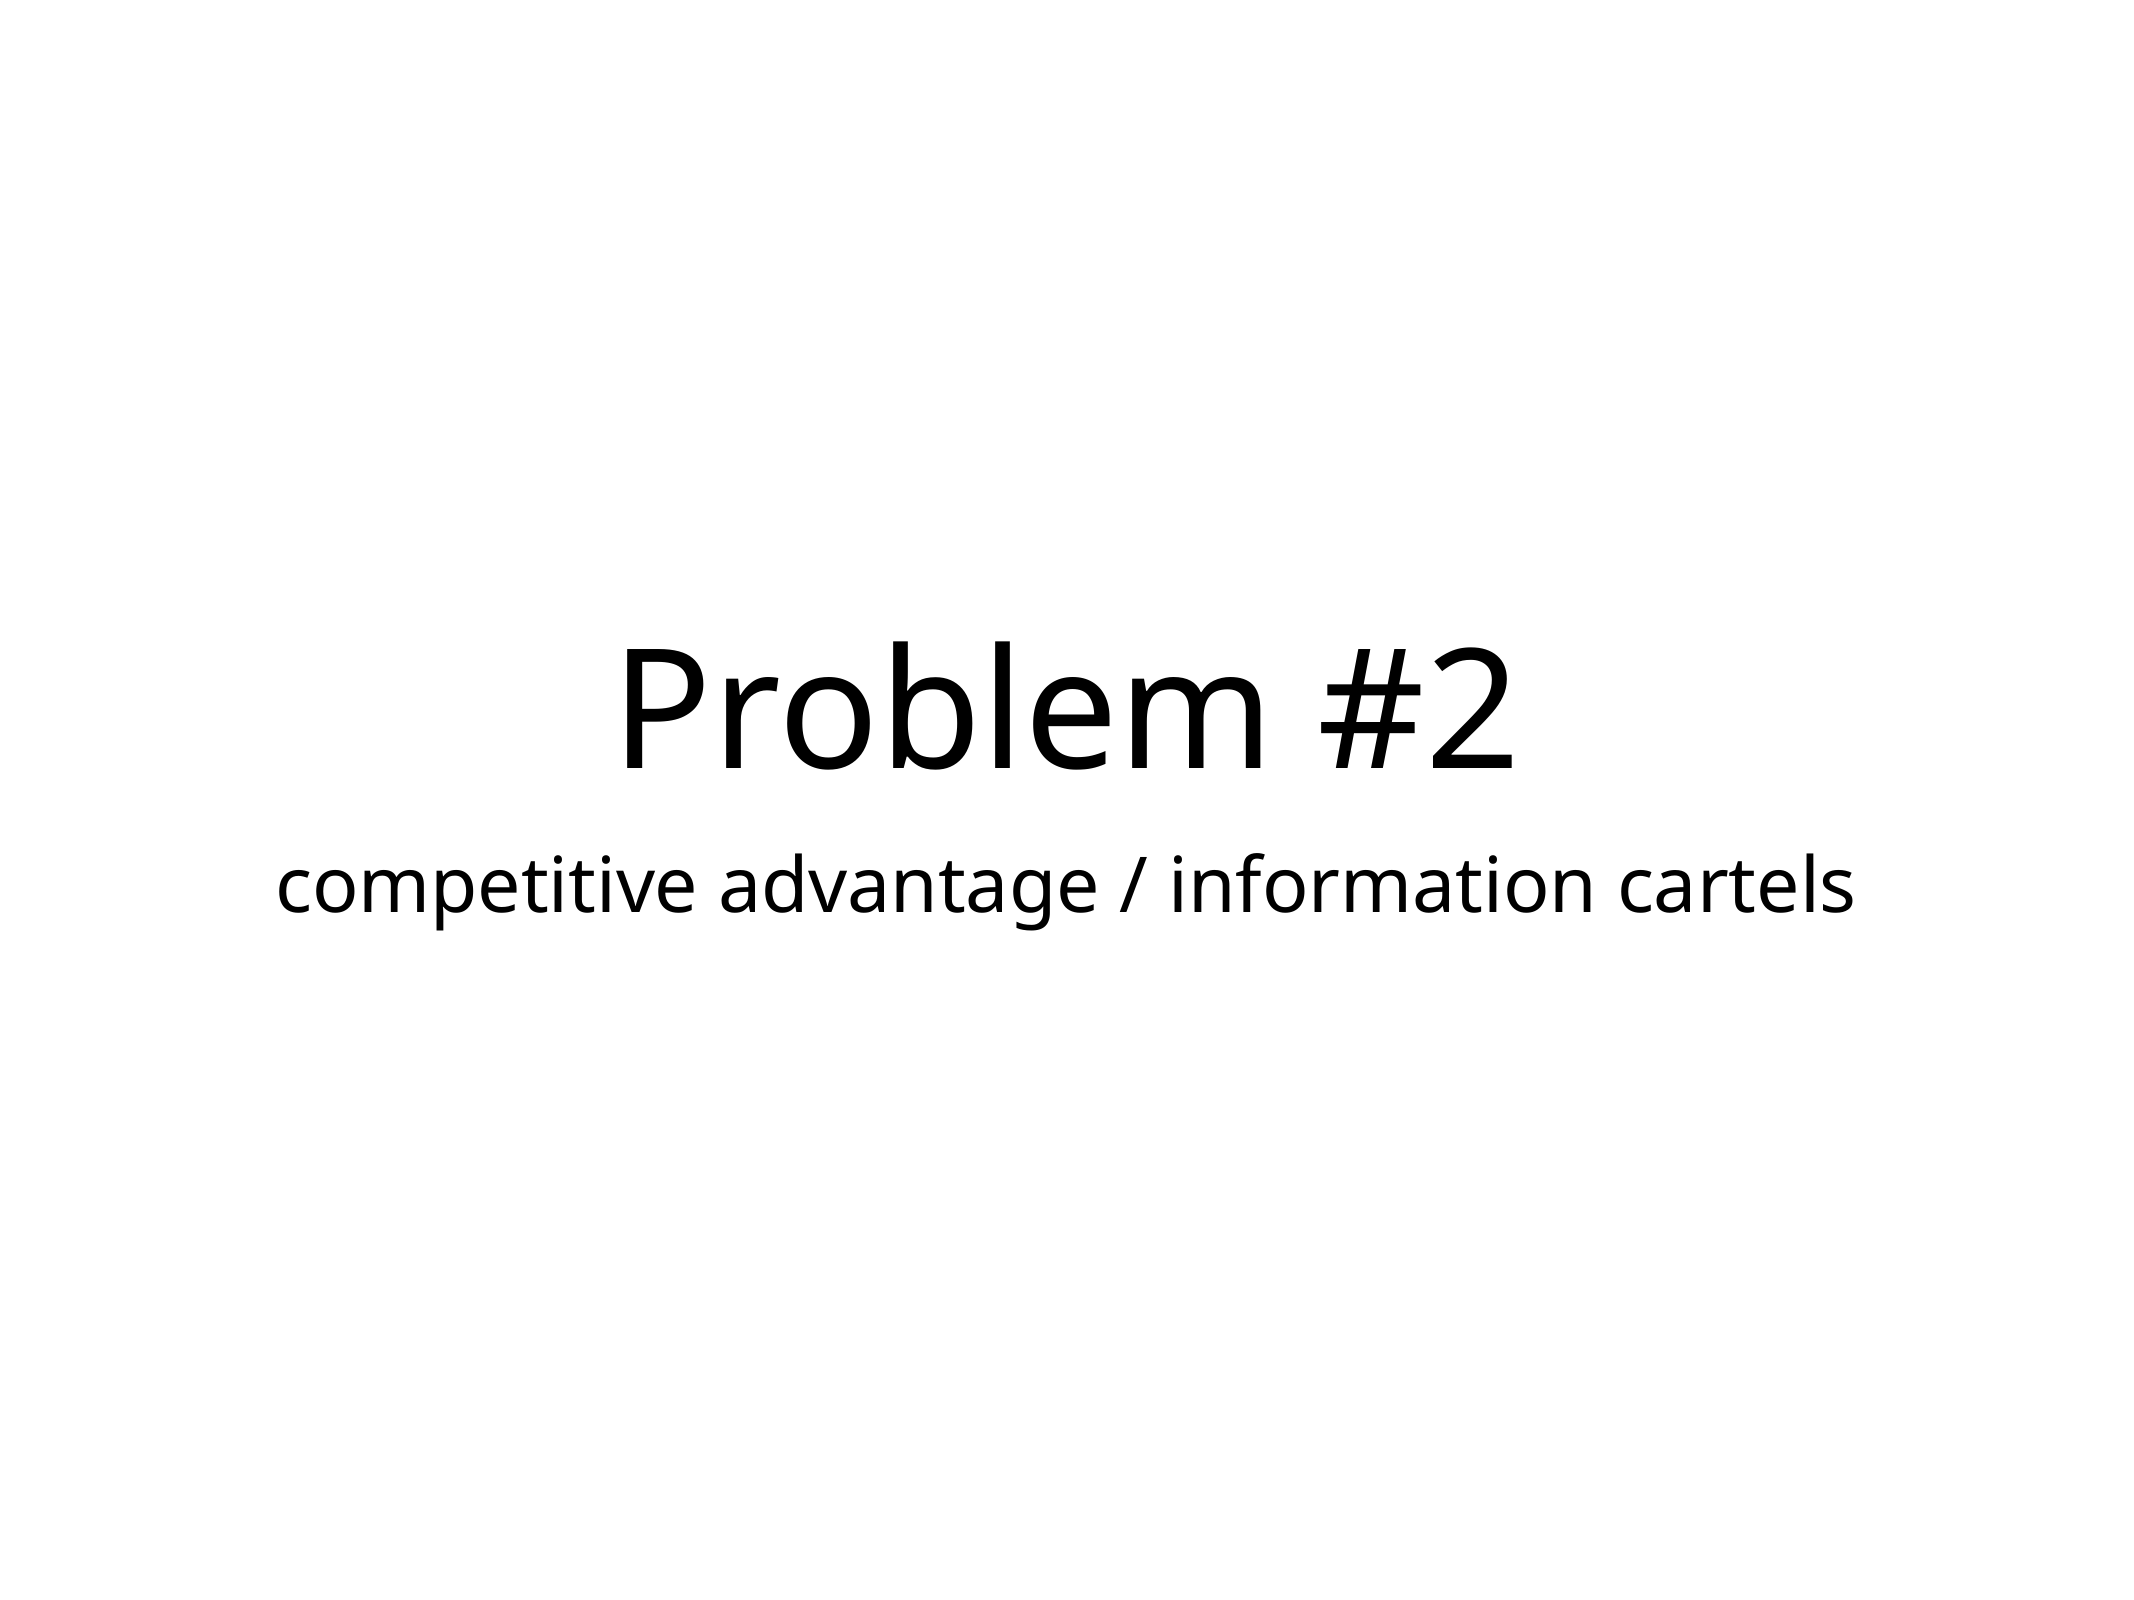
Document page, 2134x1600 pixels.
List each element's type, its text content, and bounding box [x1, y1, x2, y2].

title Problem #2 [208, 268, 1925, 811]
subtitle competitive advantage / information cartels [208, 827, 1925, 1013]
